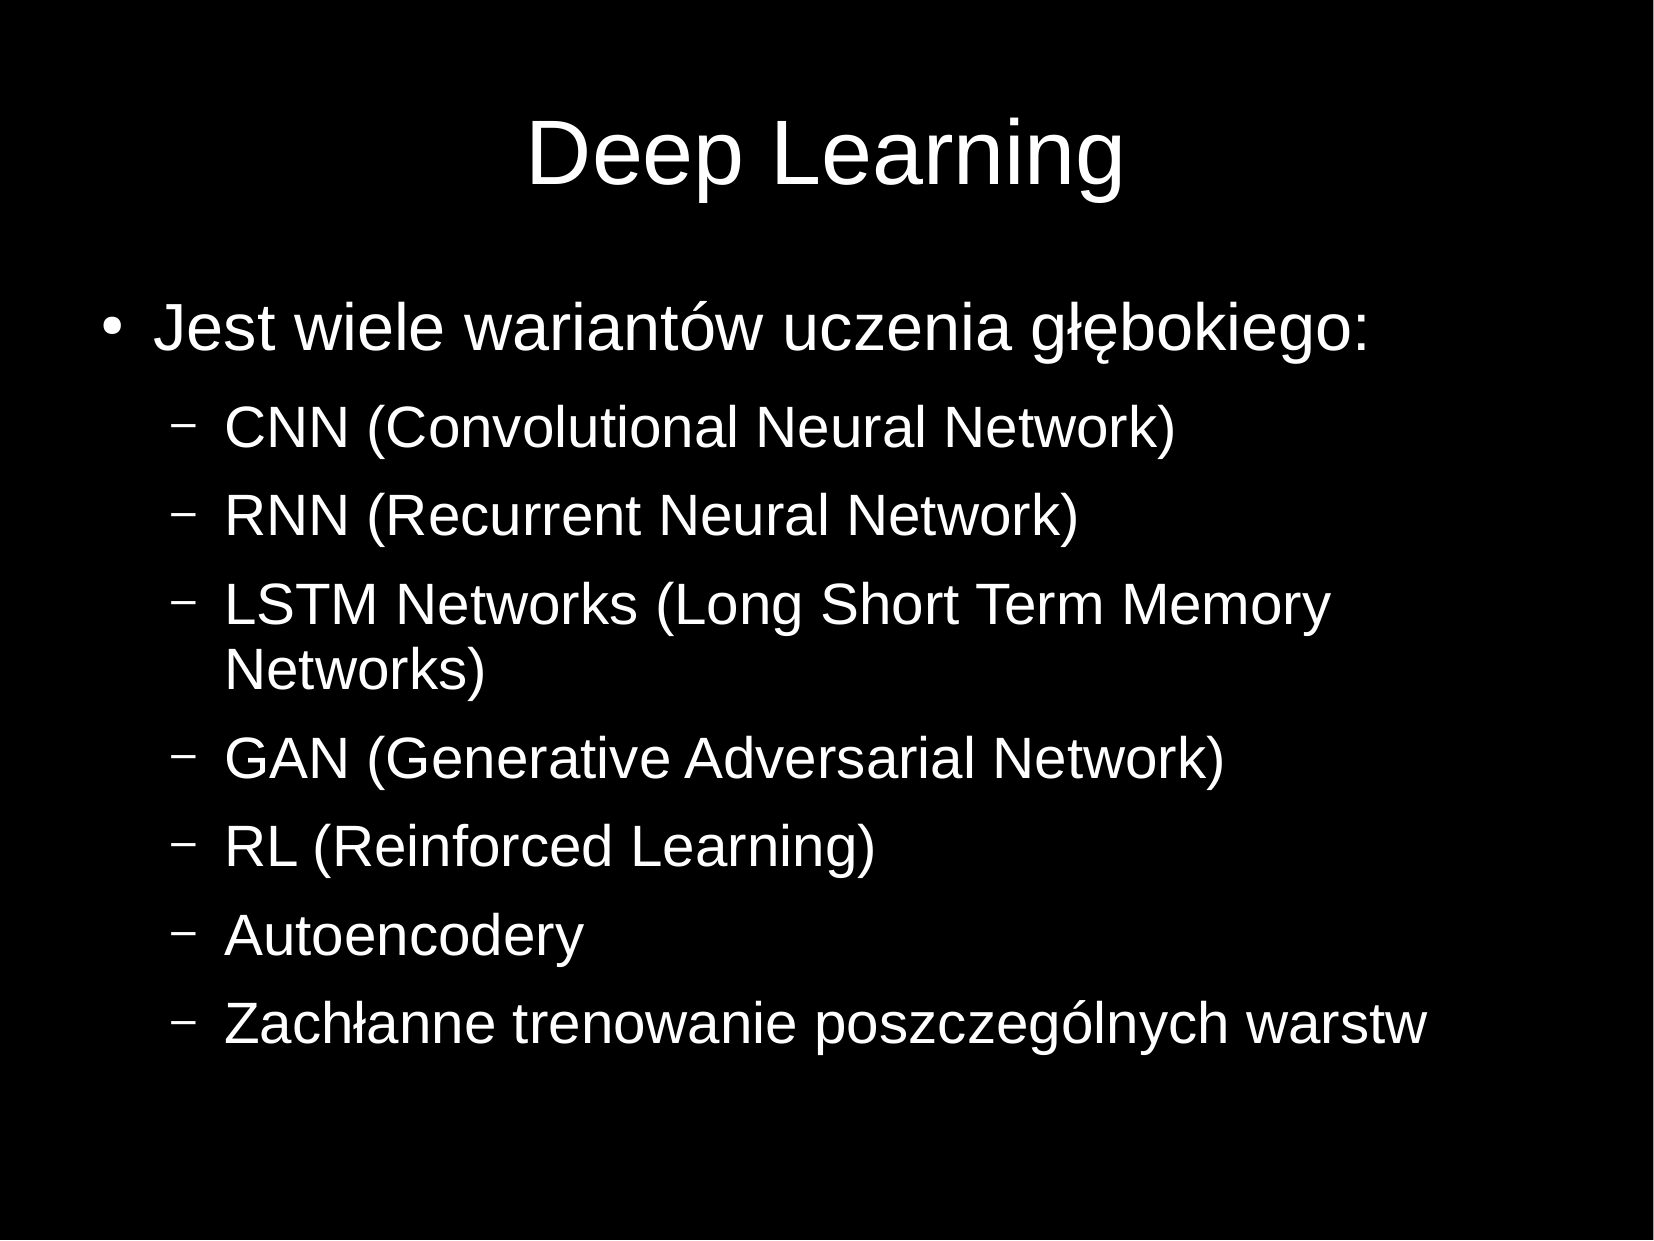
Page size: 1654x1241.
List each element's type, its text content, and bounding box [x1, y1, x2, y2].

title Deep Learning [82, 49, 1571, 257]
list Jest wiele wariantów uczenia głębokiego: CNN (Convolutional Neural Network) RNN (Recurrent Neural Network) LSTM Networks (Long Short Term Memory Networks) GAN (Generative Adversarial Network) RL (Reinforced Learning) Autoencodery Zachłanne trenowanie poszczególnych warstw [82, 290, 1571, 1109]
